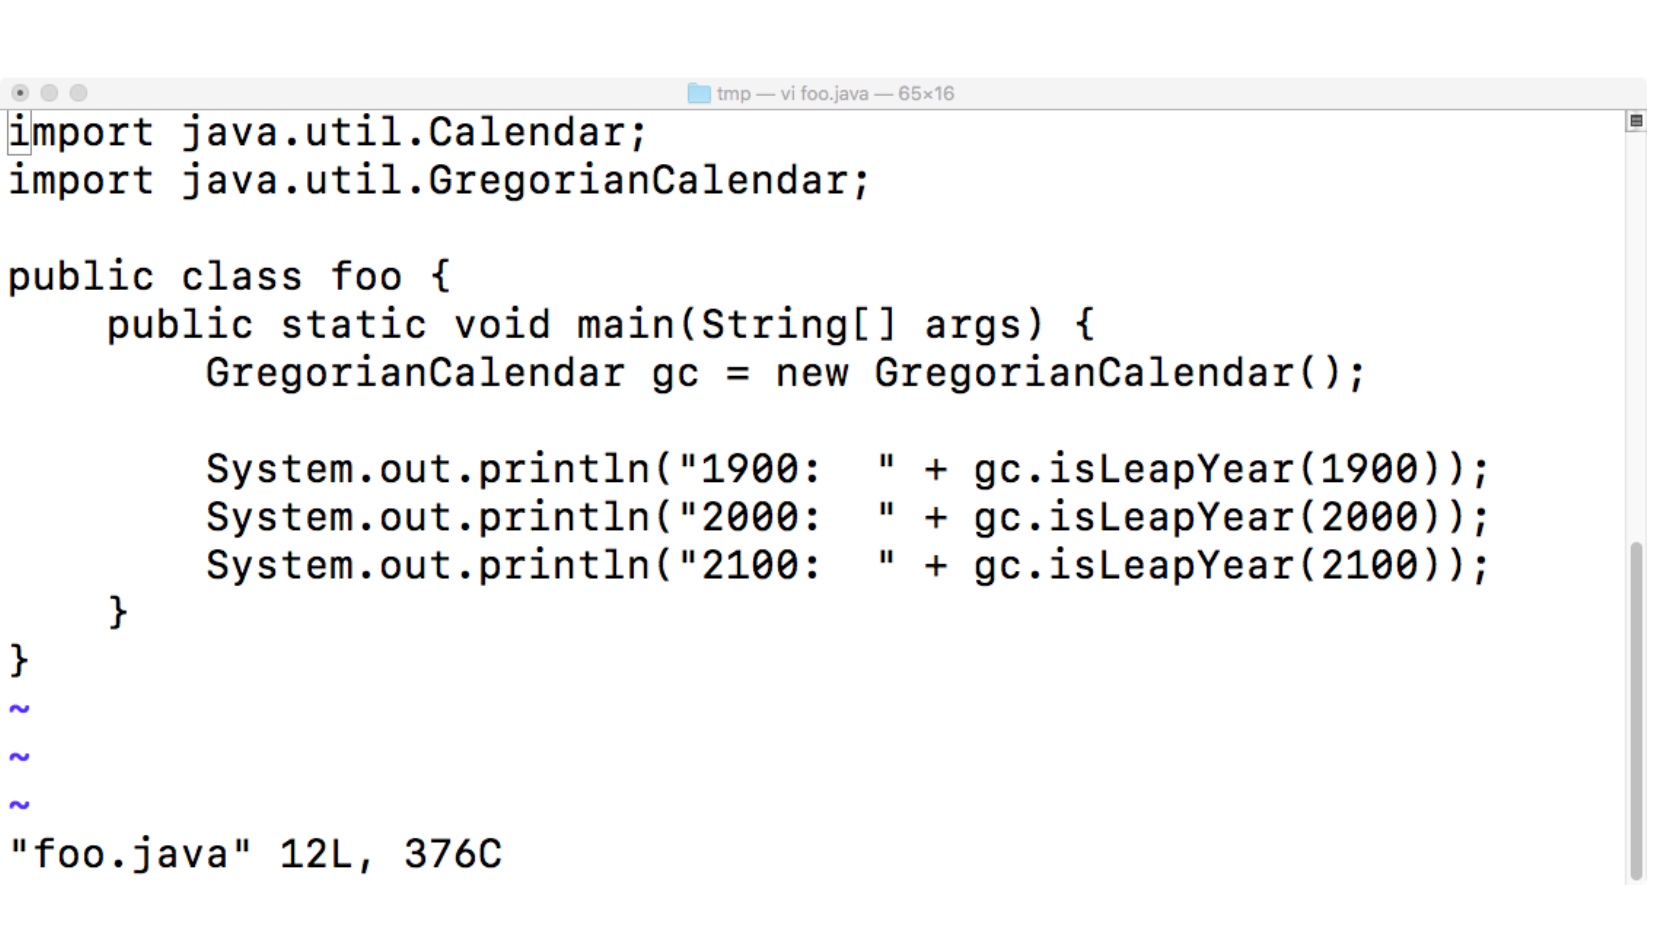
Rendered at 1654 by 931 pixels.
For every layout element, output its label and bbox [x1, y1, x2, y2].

picture [0, 77, 1647, 886]
